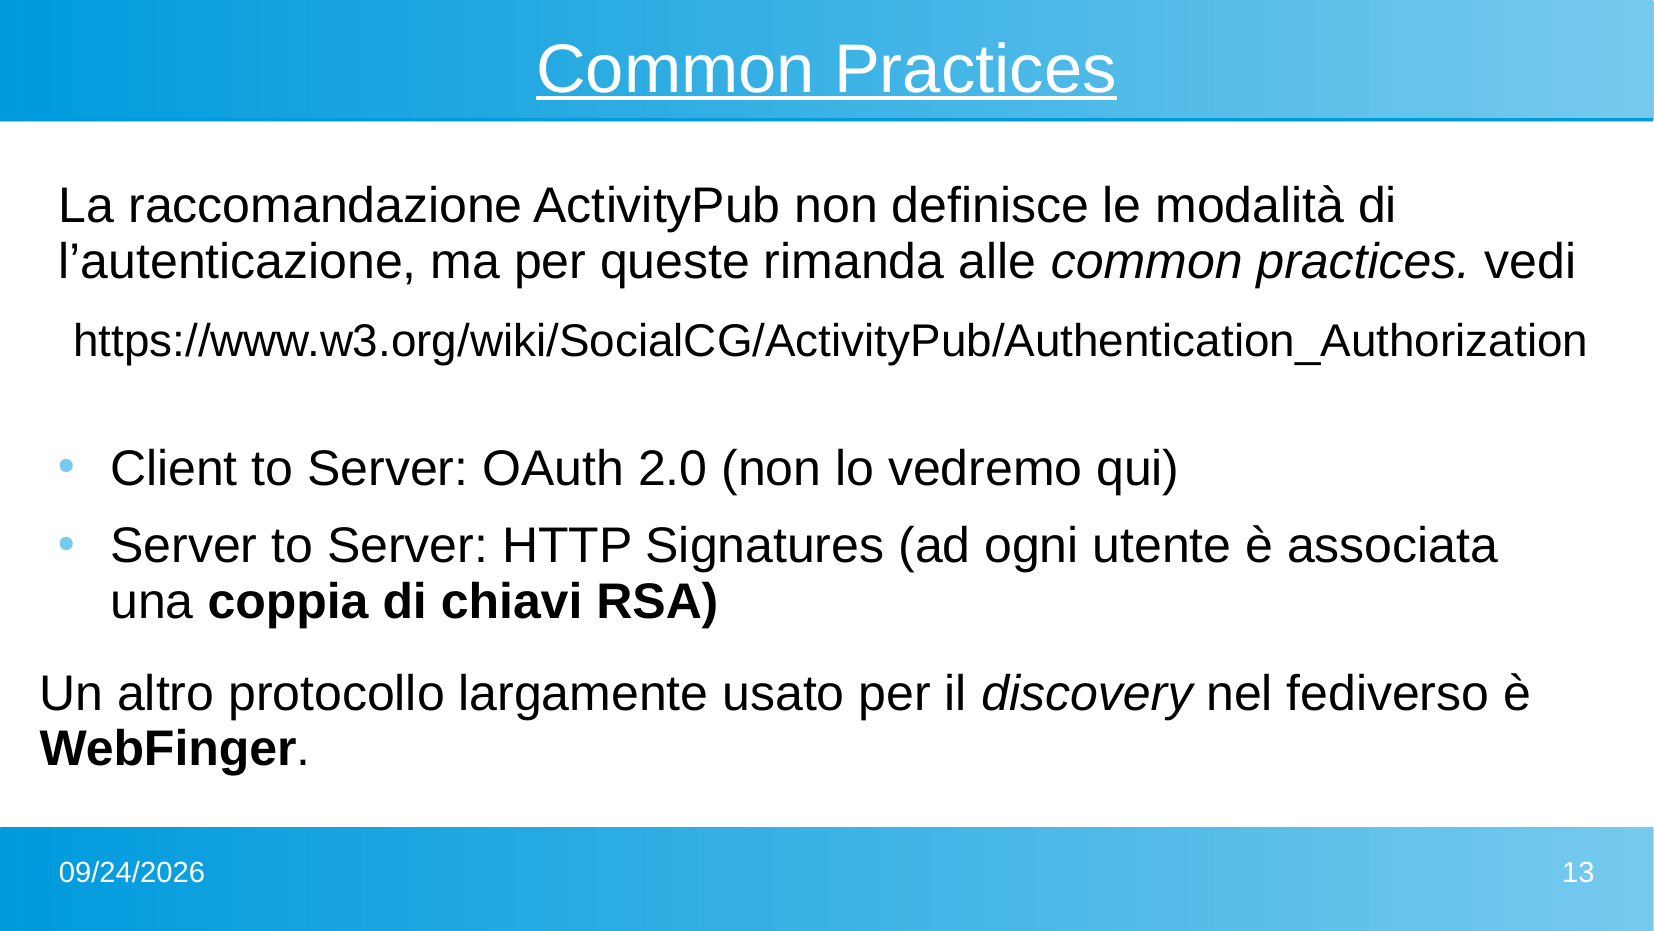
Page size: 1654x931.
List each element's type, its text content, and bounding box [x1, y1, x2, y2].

title Common Practices [59, 29, 1595, 108]
list Un altro protocollo largamente usato per il discovery nel fediverso è WebFinger. [39, 664, 1576, 863]
list Client to Server: OAuth 2.0 (non lo vedremo qui) Server to Server: HTTP Signatures (ad ogni utente è associata una coppia di chiavi RSA) [39, 439, 1576, 638]
list La raccomandazione ActivityPub non definisce le modalità di l’autenticazione, ma per queste rimanda alle common practices. vedi https://www.w3.org/wiki/SocialCG/ActivityPub/Authentication_Authorization [59, 177, 1595, 376]
